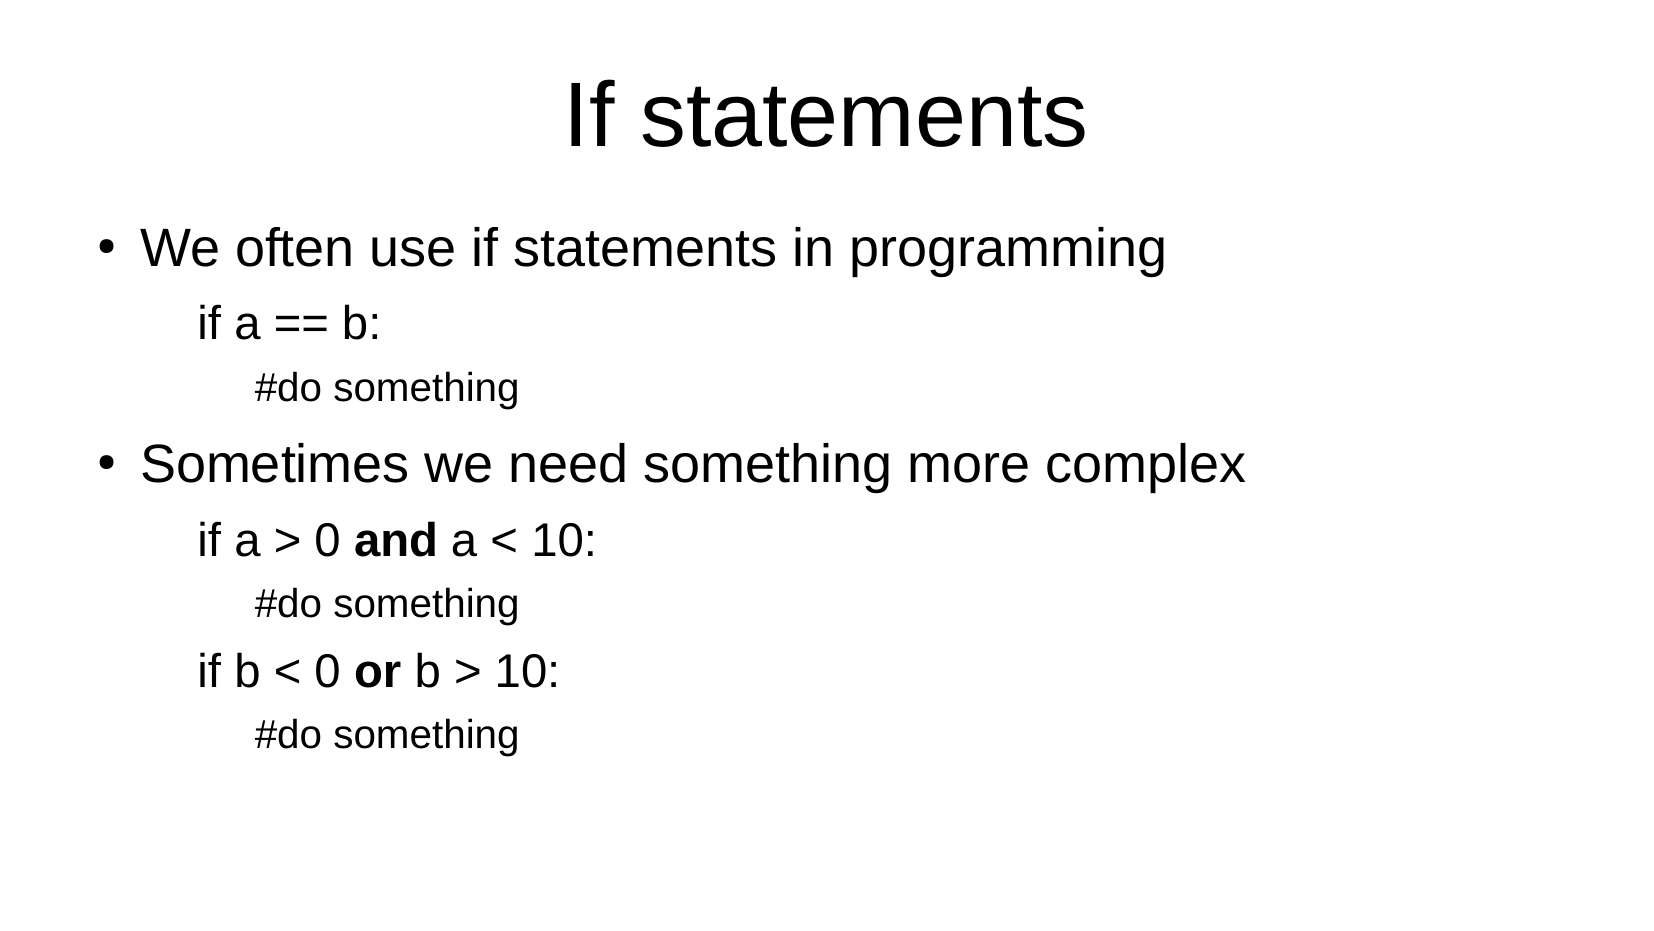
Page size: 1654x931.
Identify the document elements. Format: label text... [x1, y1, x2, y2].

title If statements [82, 37, 1571, 193]
list We often use if statements in programming if a == b: #do something Sometimes we need something more complex if a > 0 and a < 10: #do something if b < 0 or b > 10: #do something [82, 217, 1571, 758]
